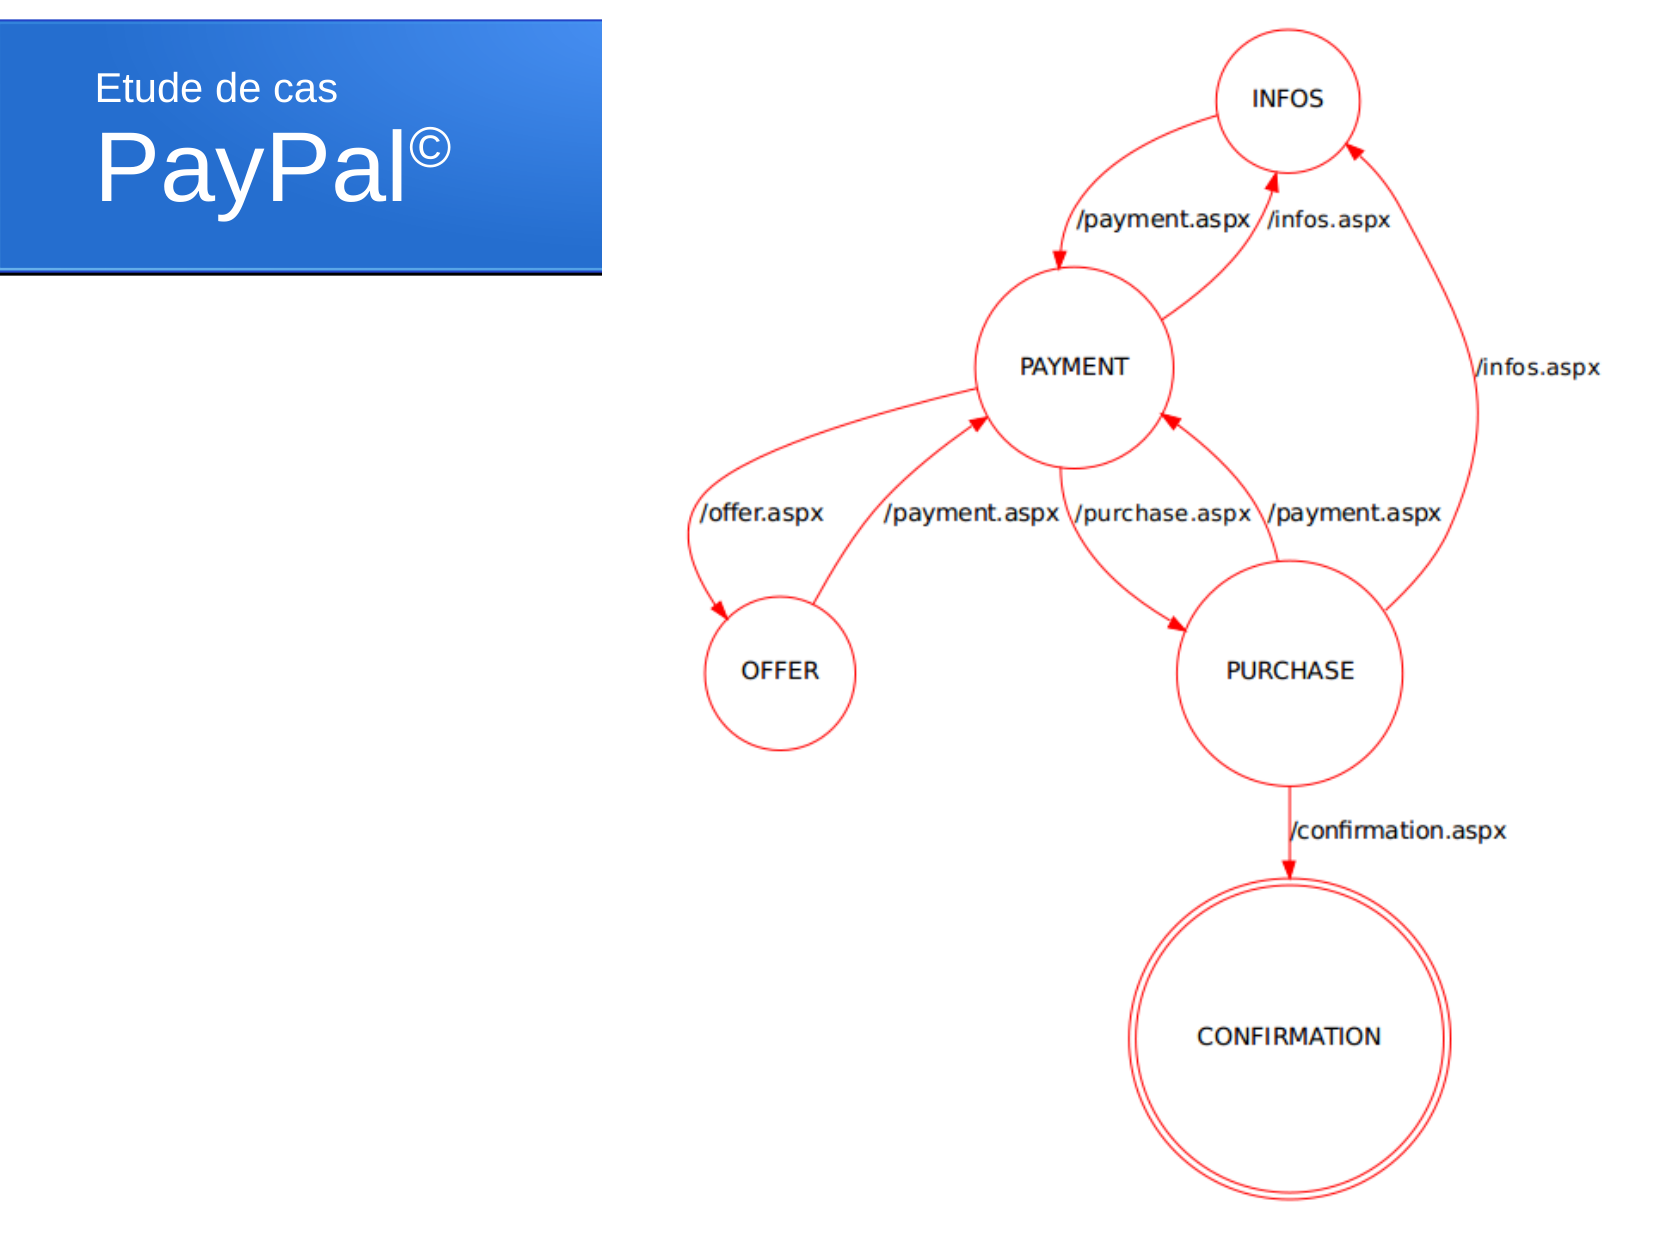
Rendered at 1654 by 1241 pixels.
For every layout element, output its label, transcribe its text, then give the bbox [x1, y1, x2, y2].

text_box Etude de cas PayPal© [94, 63, 602, 225]
picture [602, 18, 1641, 1205]
